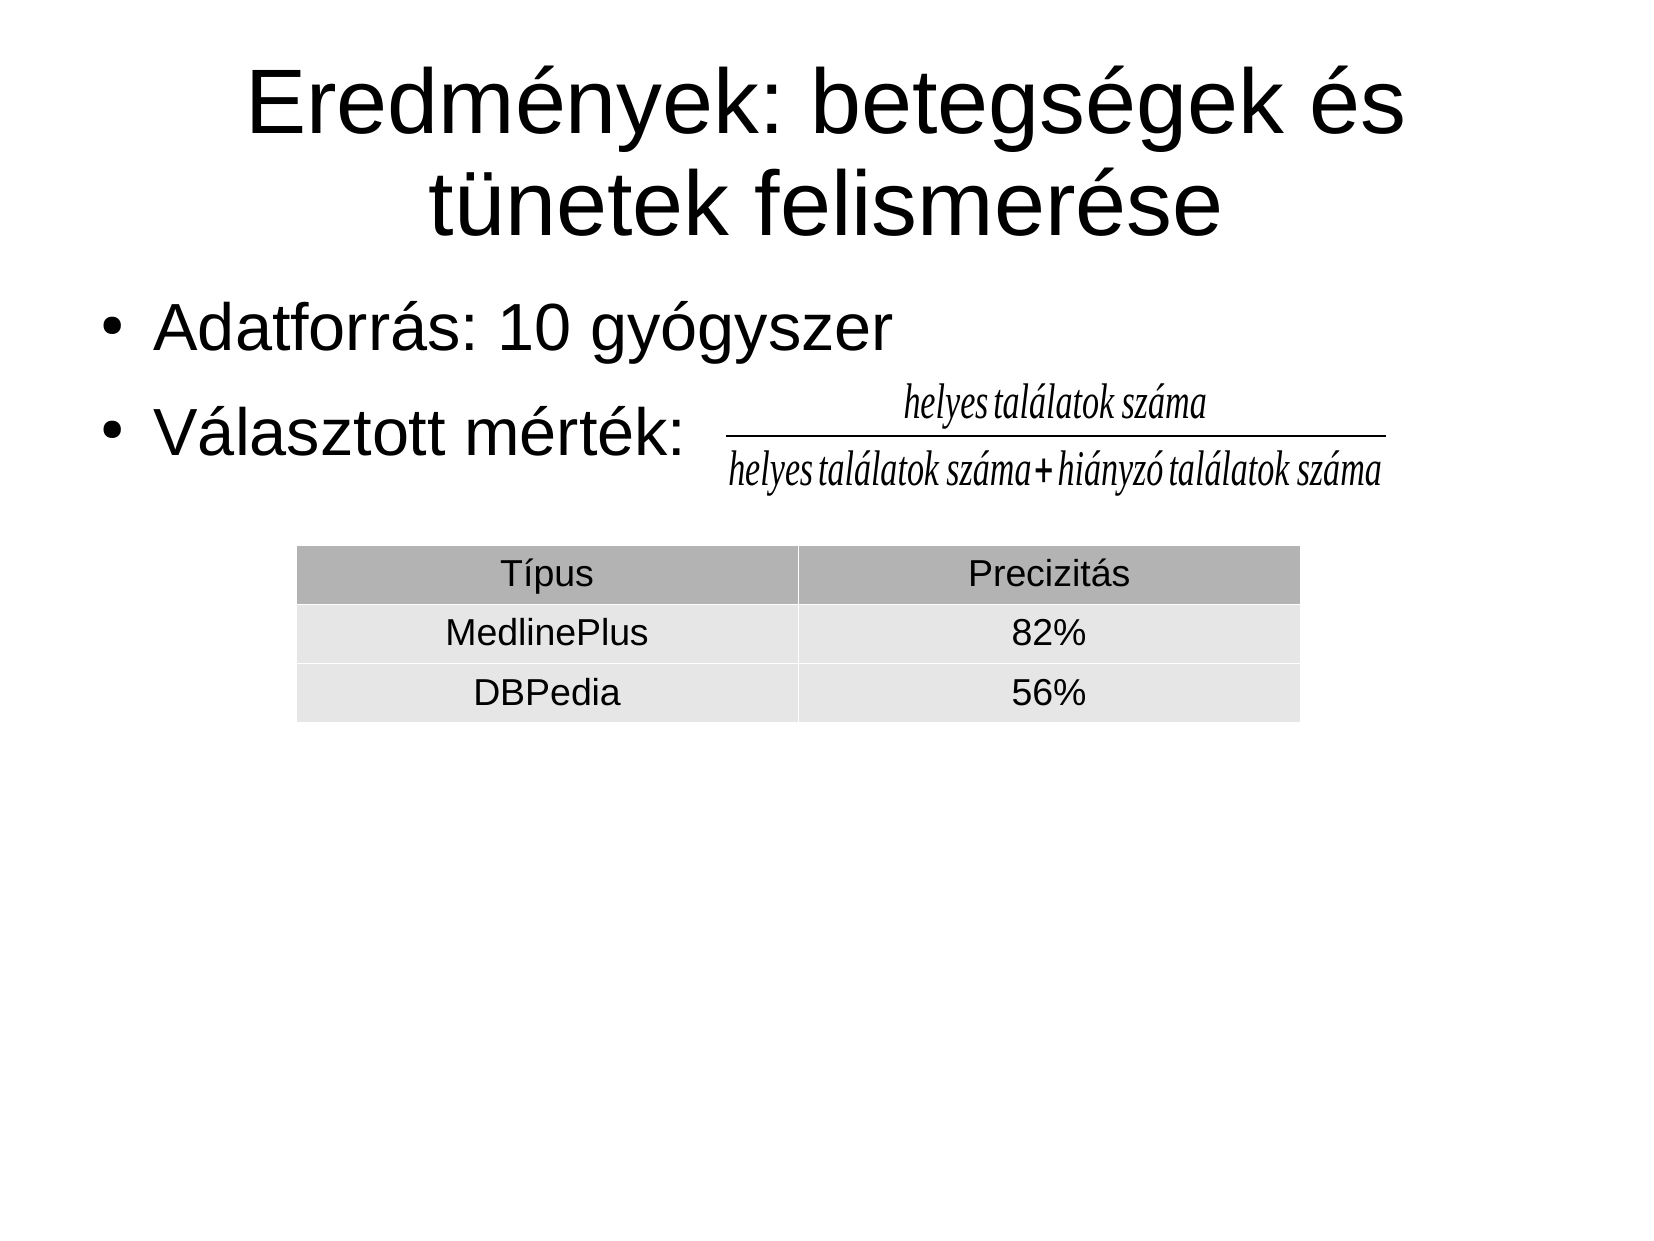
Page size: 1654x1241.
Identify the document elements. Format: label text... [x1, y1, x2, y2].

table_header Precizitás [799, 546, 1300, 604]
list Adatforrás: 10 gyógyszer Választott mérték: [82, 290, 1571, 556]
title Eredmények: betegségek és tünetek felismerése [82, 49, 1571, 257]
table_cell MedlinePlus [297, 605, 798, 663]
table_cell DBPedia [297, 664, 798, 722]
table_header Típus [297, 546, 798, 604]
table_cell 56% [799, 664, 1300, 722]
chart [715, 375, 1396, 496]
table_cell 82% [799, 605, 1300, 663]
